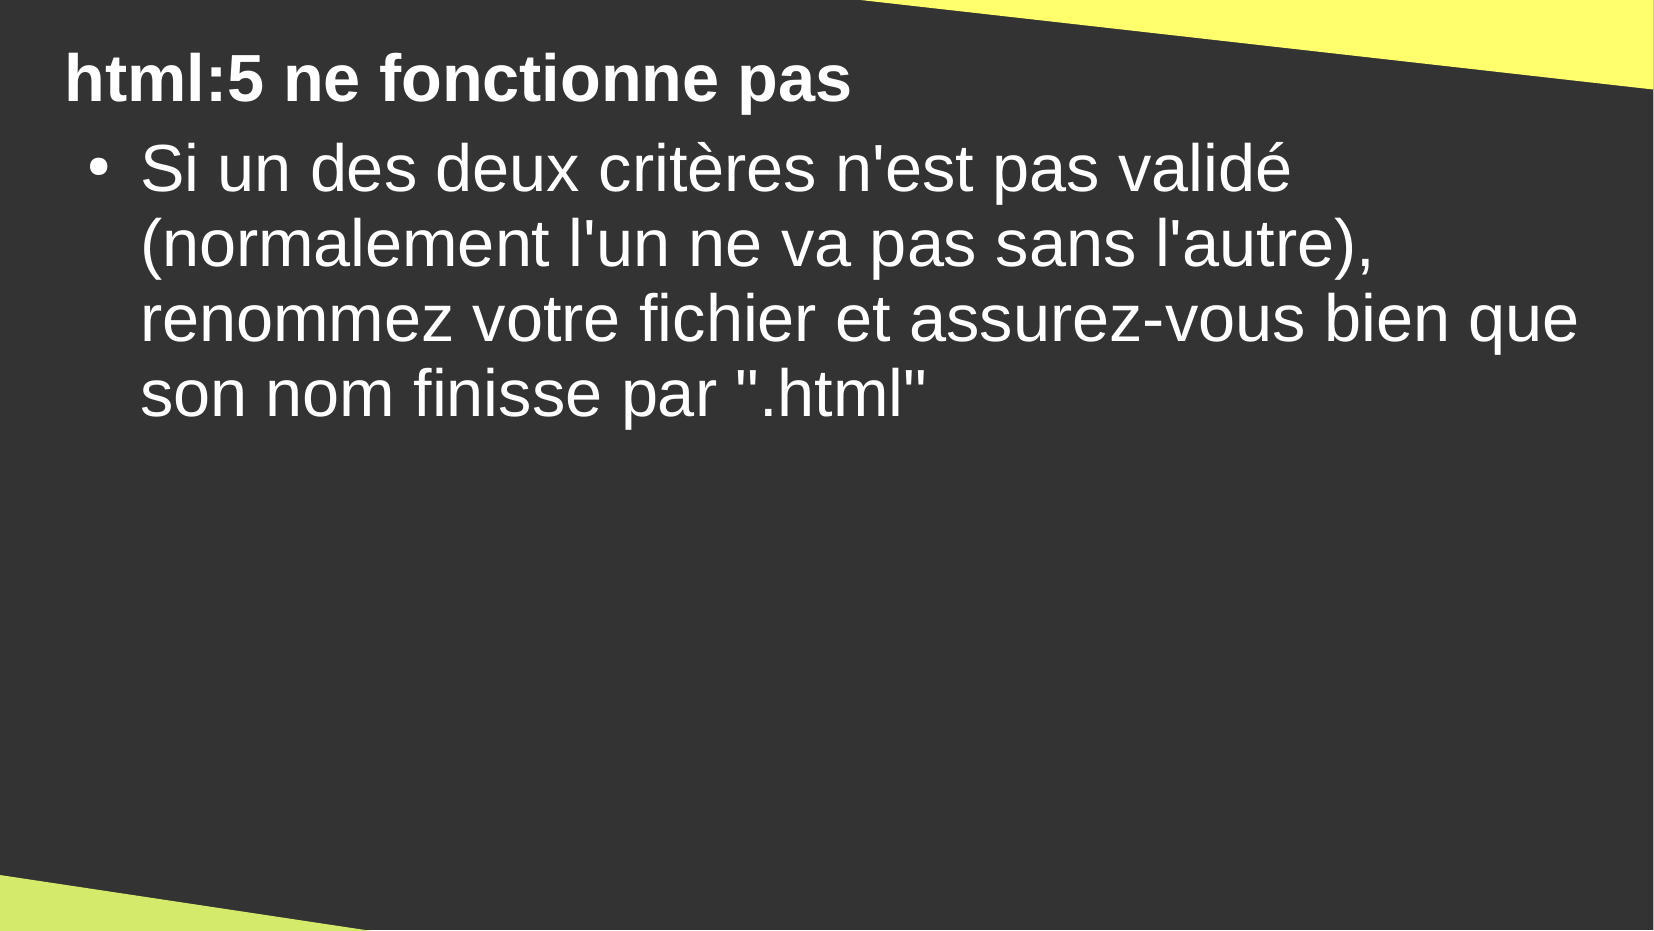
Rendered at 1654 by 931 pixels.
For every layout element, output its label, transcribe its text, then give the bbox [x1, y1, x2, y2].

text_box [0, 875, 372, 931]
text_box [860, 0, 1654, 90]
title html:5 ne fonctionne pas [64, 40, 1553, 118]
list Si un des deux critères n'est pas validé (normalement l'un ne va pas sans l'autre), renommez votre fichier et assurez-vous bien que son nom finisse par ".html" [69, 131, 1583, 792]
